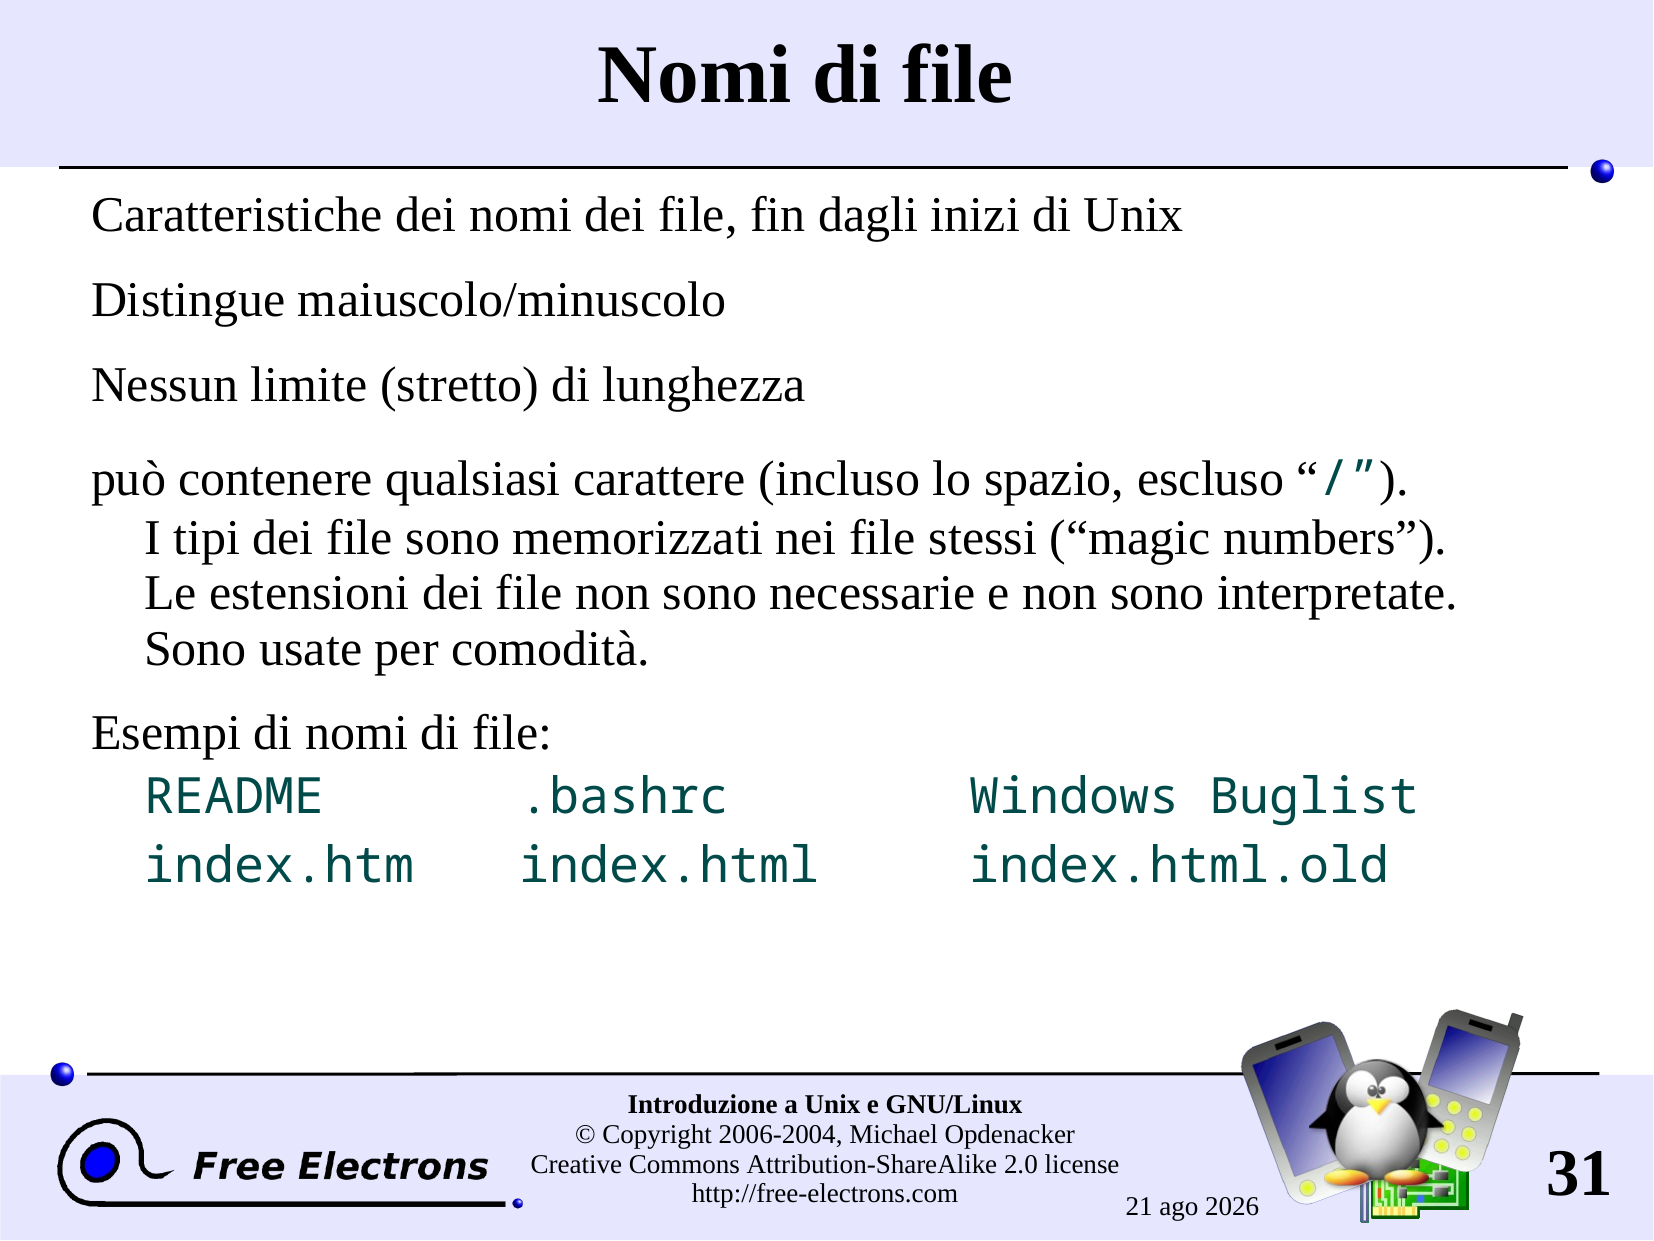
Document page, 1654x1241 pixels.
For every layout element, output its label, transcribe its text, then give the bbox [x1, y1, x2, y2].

title Nomi di file [60, 12, 1551, 138]
list Caratteristiche dei nomi dei file, fin dagli inizi di Unix Distingue maiuscolo/minuscolo Nessun limite (stretto) di lunghezza può contenere qualsiasi carattere (incluso lo spazio, escluso “/”). I tipi dei file sono memorizzati nei file stessi (“magic numbers”). Le estensioni dei file non sono necessarie e non sono interpretate. Sono usate per comodità. Esempi di nomi di file: README .bashrc Windows Buglist index.htm index.html index.html.old [73, 187, 1486, 1055]
picture [50, 1107, 527, 1216]
picture [1227, 997, 1538, 1241]
